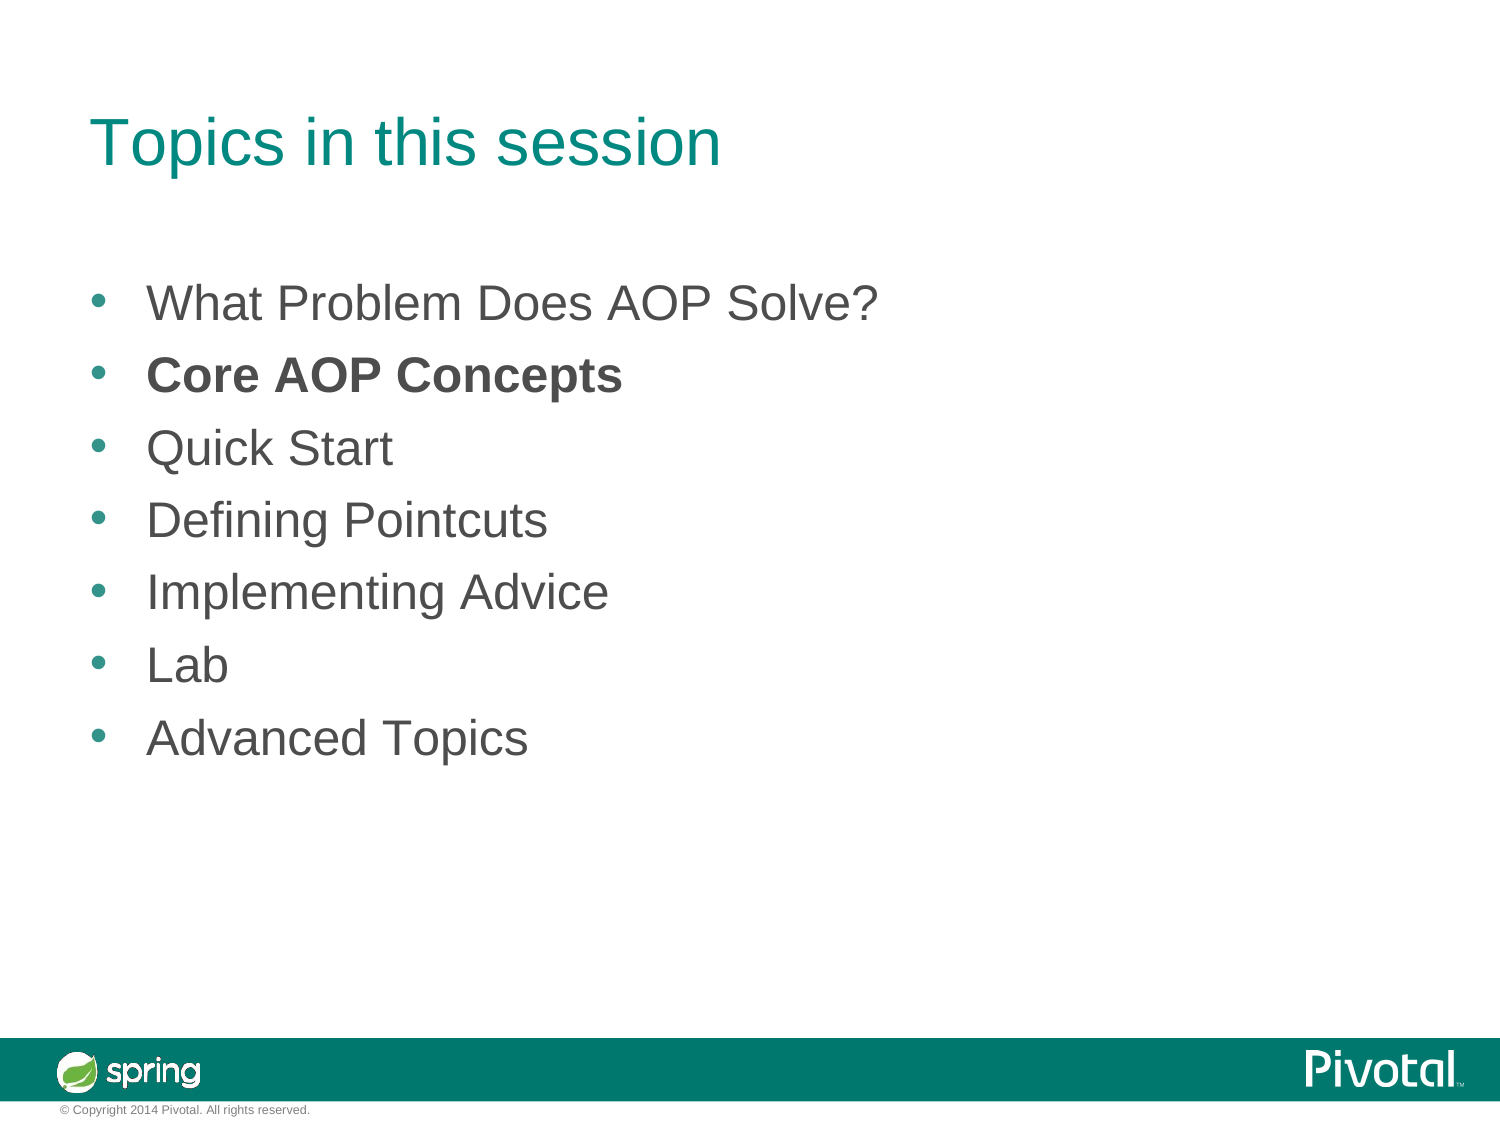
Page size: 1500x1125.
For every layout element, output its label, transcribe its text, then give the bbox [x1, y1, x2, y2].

title Topics in this session [75, 45, 1426, 233]
picture [1306, 1050, 1464, 1087]
list What Problem Does AOP Solve? Core AOP Concepts Quick Start Defining Pointcuts Implementing Advice Lab Advanced Topics [75, 262, 1426, 773]
picture [32, 1041, 210, 1103]
